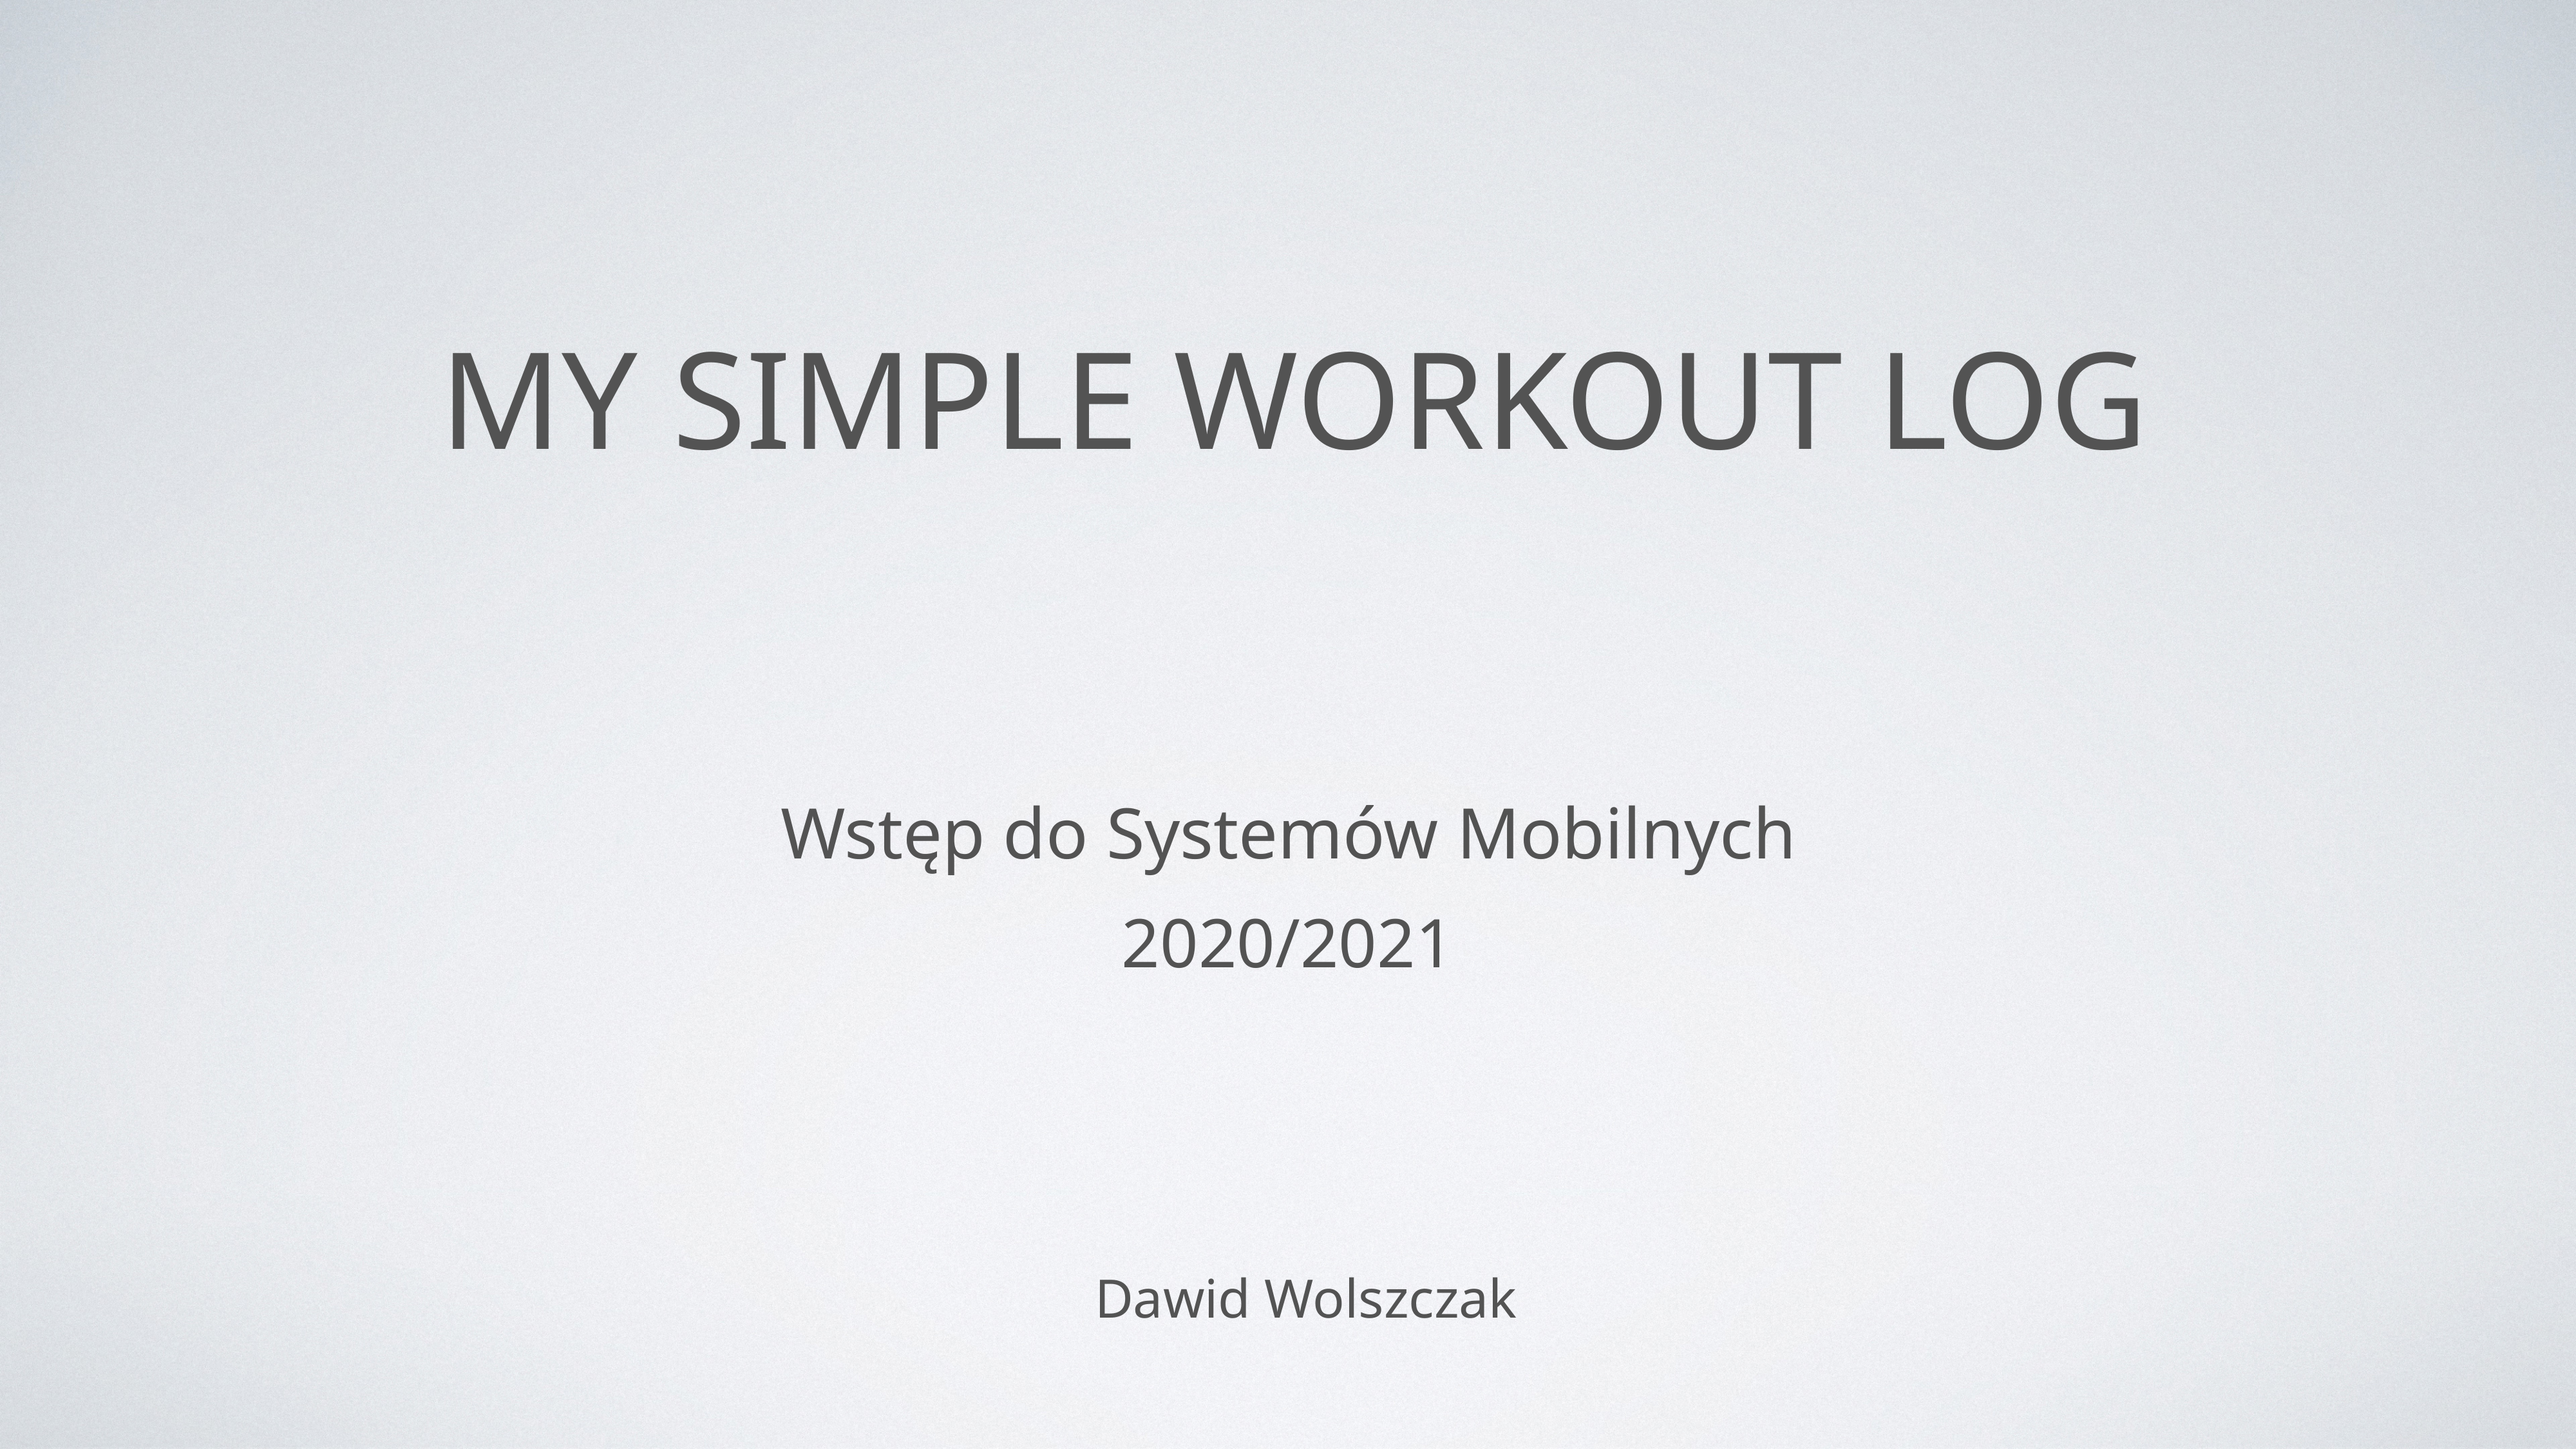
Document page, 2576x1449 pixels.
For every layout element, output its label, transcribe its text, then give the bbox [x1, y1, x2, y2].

picture [0, 0, 2576, 1449]
text_box 2020/2021 [1116, 895, 1460, 987]
title My Simple workout log [76, 0, 2512, 482]
text_box Dawid Wolszczak [88, 1259, 2524, 1449]
subtitle Wstęp do Systemów Mobilnych [71, 783, 2506, 976]
